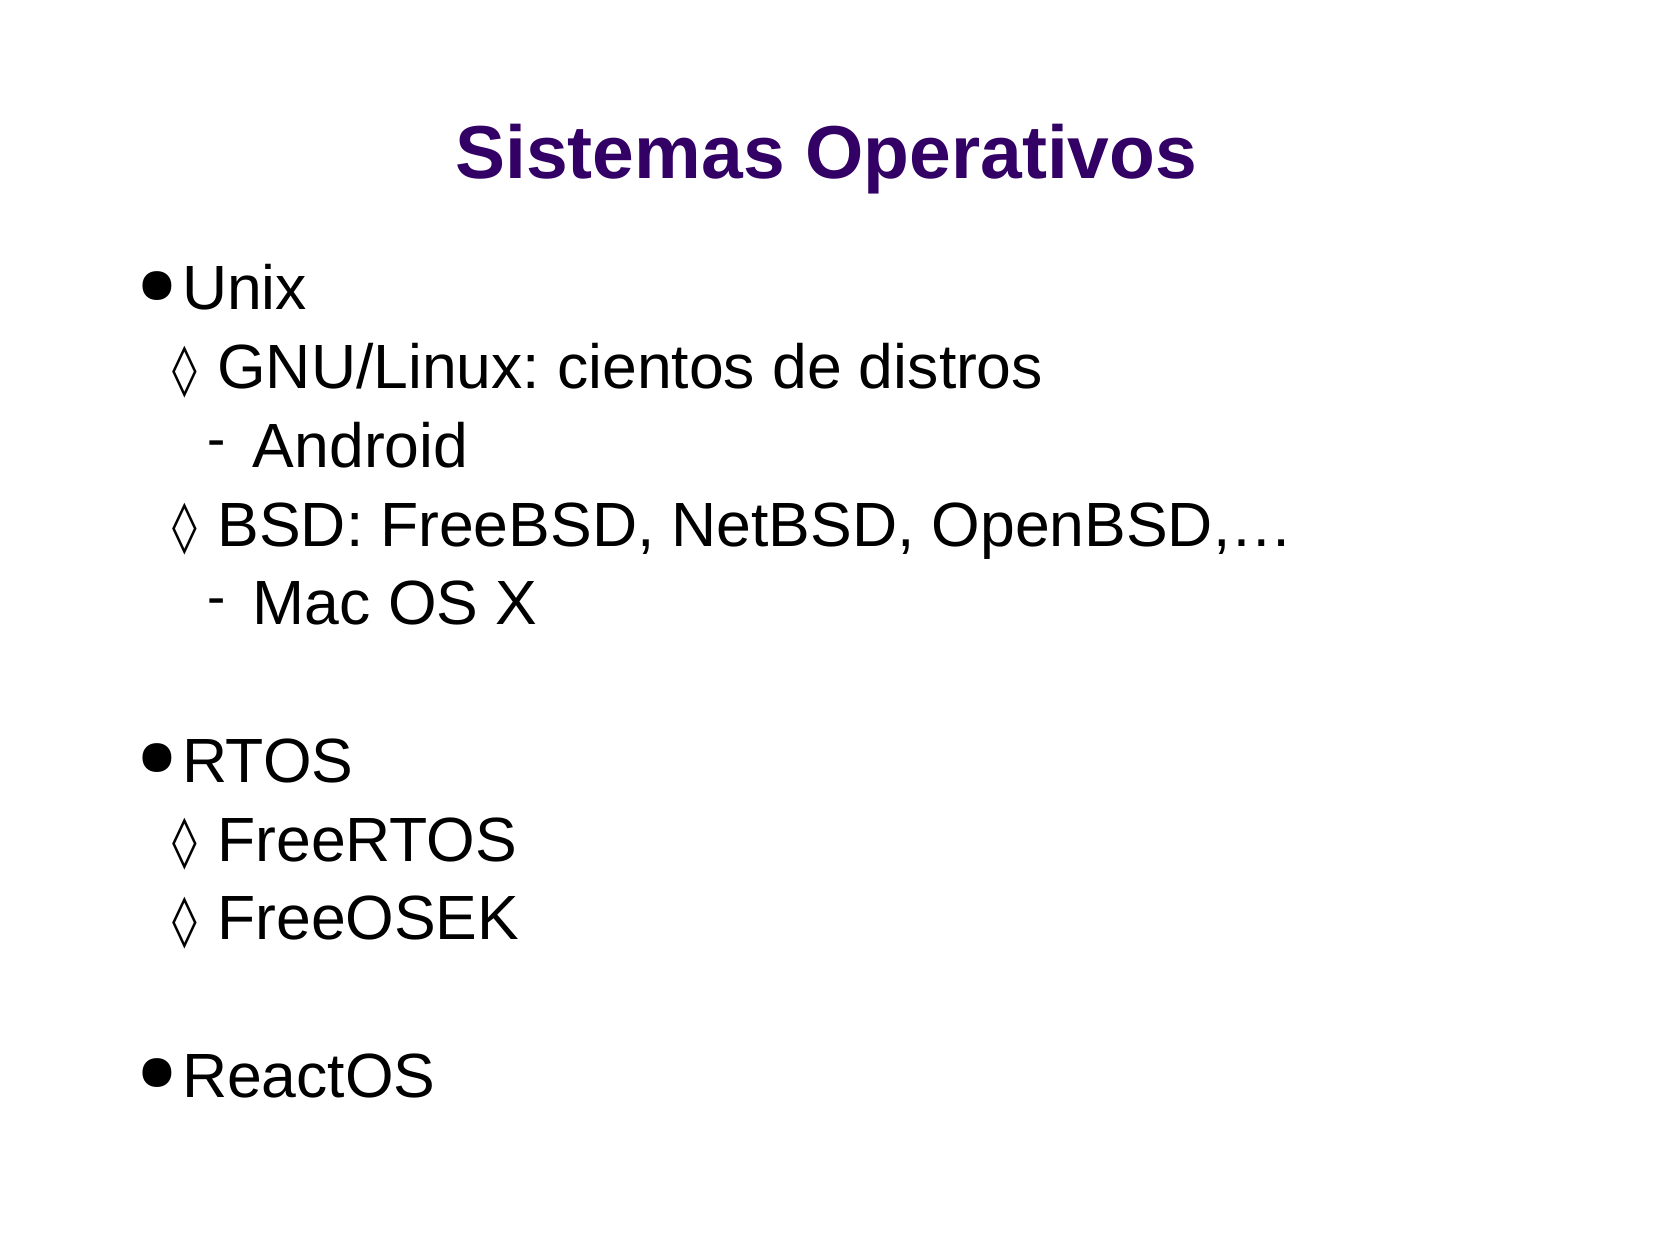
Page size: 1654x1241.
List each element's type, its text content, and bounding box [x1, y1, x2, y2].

subtitle Unix GNU/Linux: cientos de distros Android BSD: FreeBSD, NetBSD, OpenBSD,… Mac OS X RTOS FreeRTOS FreeOSEK ReactOS [137, 253, 1466, 1111]
title Sistemas Operativos [82, 49, 1571, 257]
